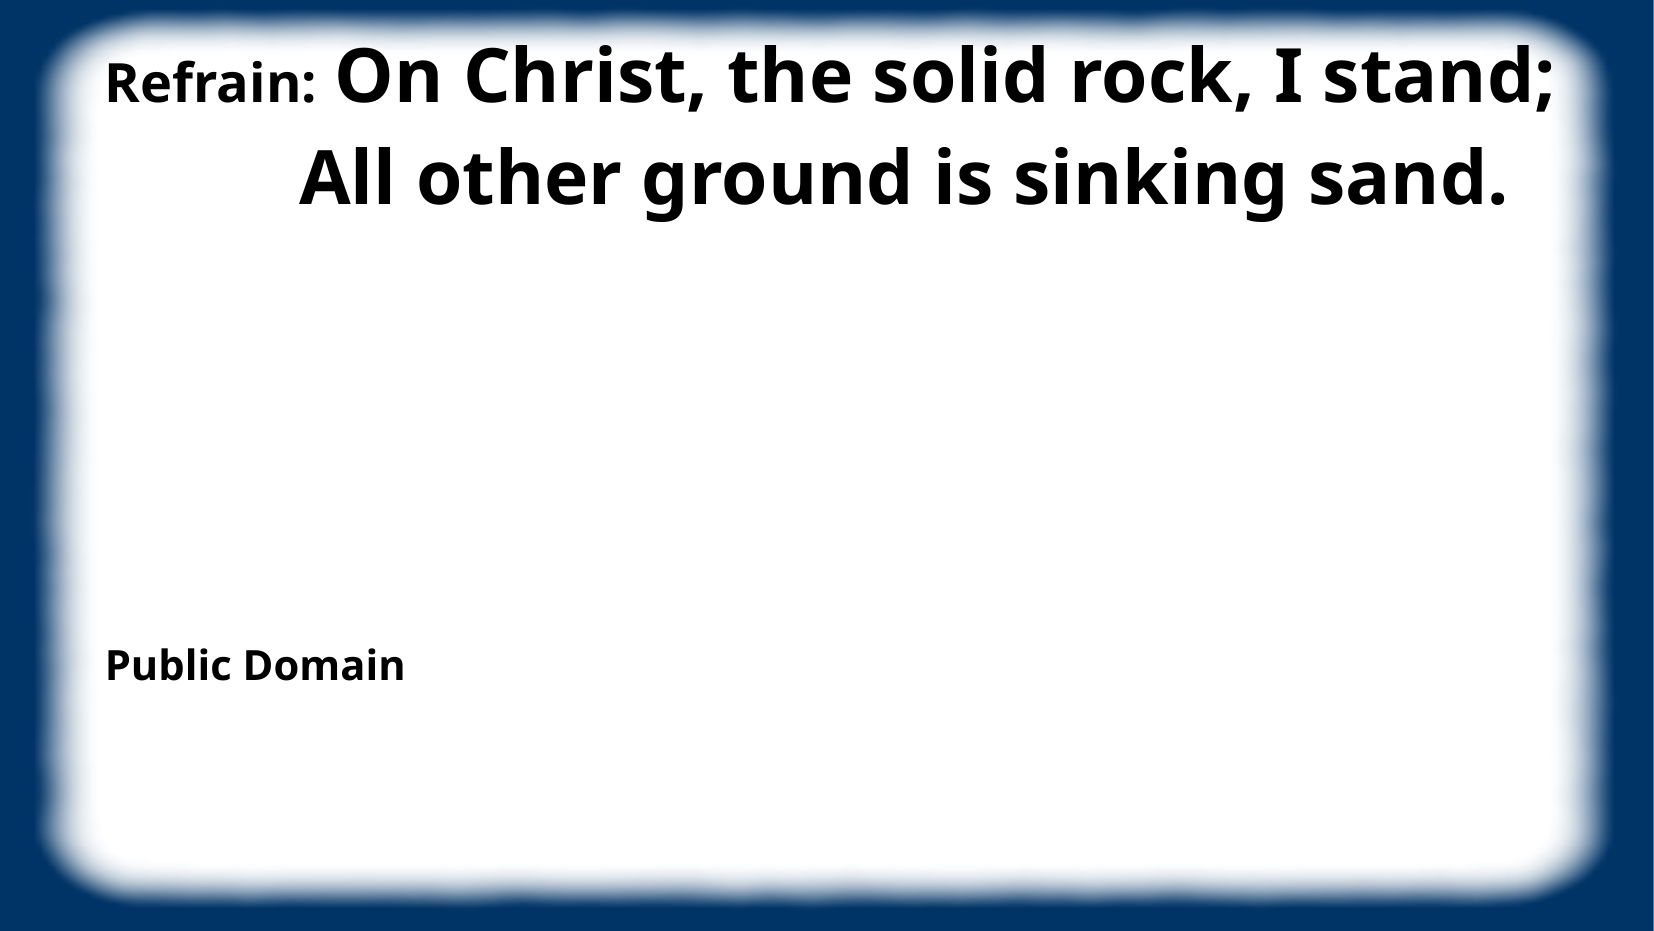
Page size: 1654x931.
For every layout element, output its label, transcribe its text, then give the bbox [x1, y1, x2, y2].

picture [0, 0, 1654, 931]
text_box Refrain: On Christ, the solid rock, I stand; All other ground is sinking sand. Public Domain [90, 15, 1576, 685]
